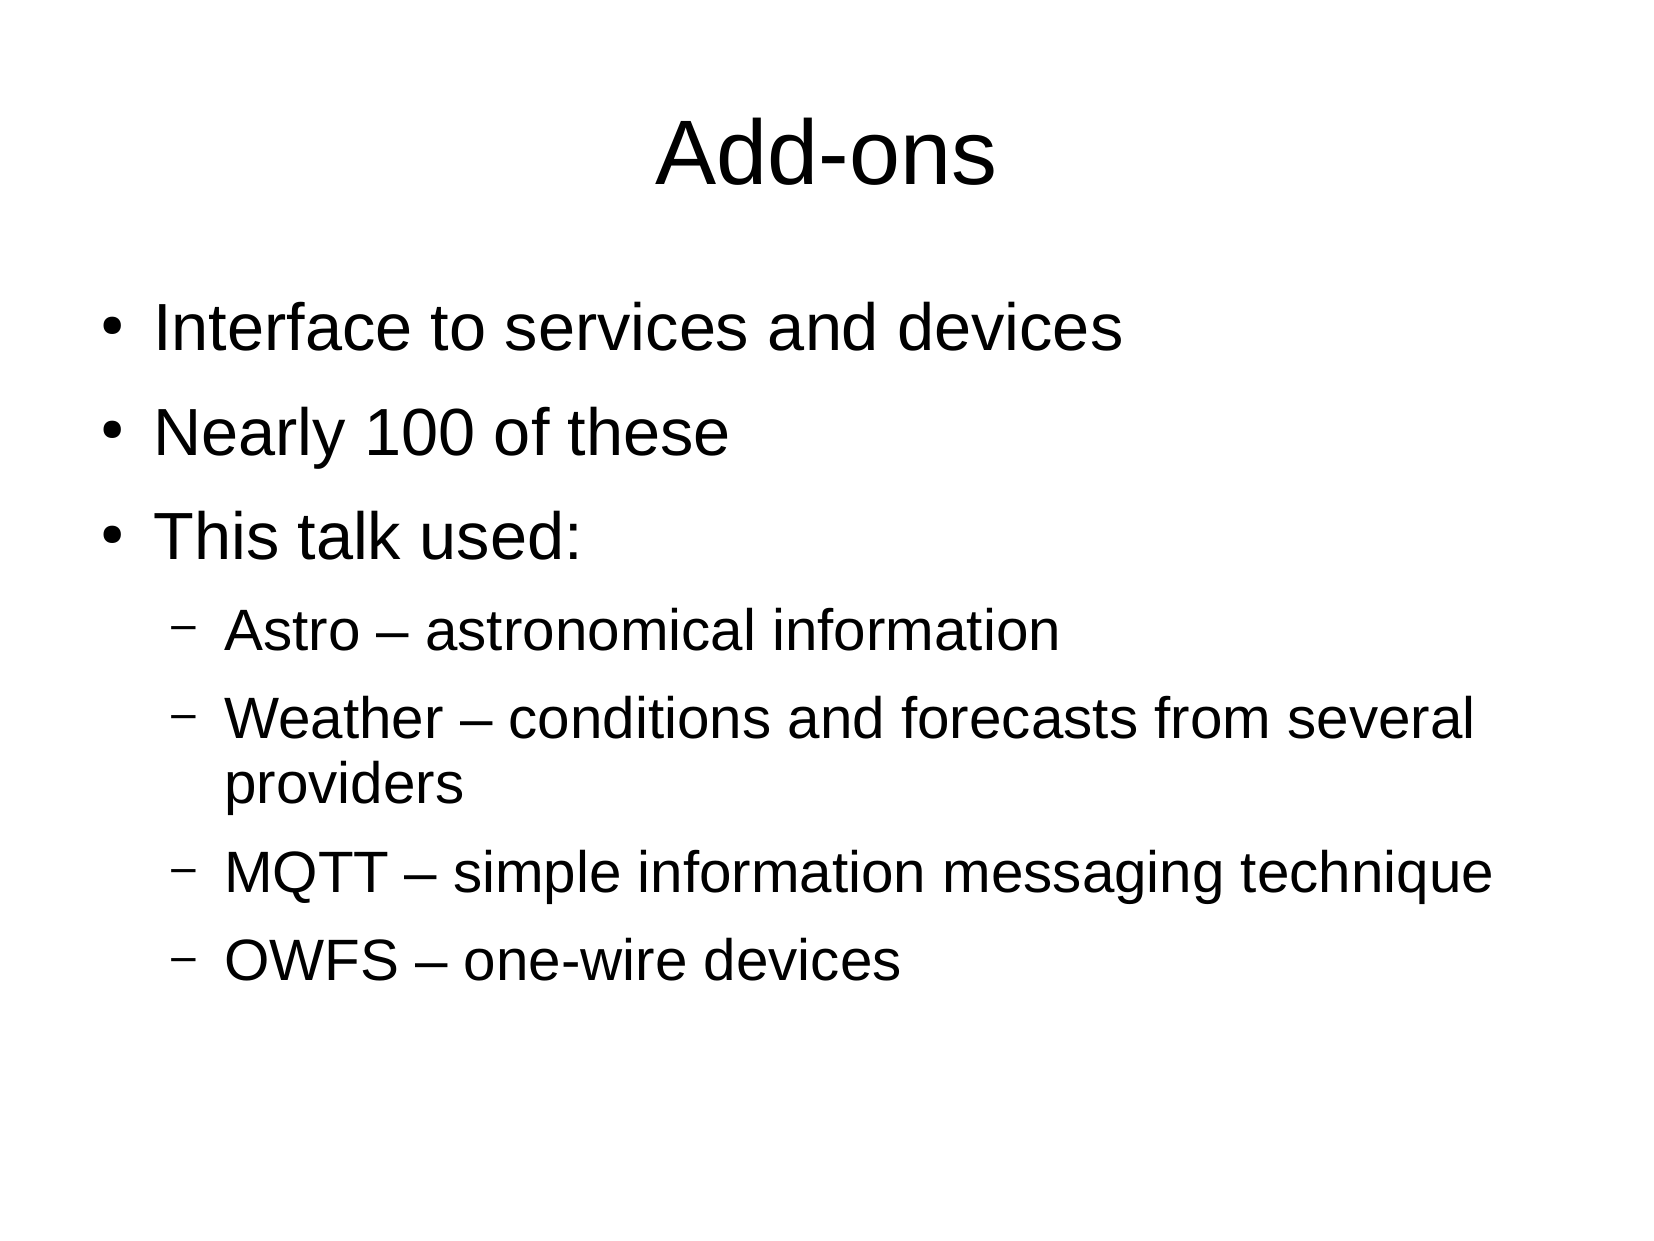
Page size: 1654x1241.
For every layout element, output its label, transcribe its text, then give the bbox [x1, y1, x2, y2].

list Interface to services and devices Nearly 100 of these This talk used: Astro – astronomical information Weather – conditions and forecasts from several providers MQTT – simple information messaging technique OWFS – one-wire devices [82, 290, 1571, 1010]
title Add-ons [82, 49, 1571, 257]
